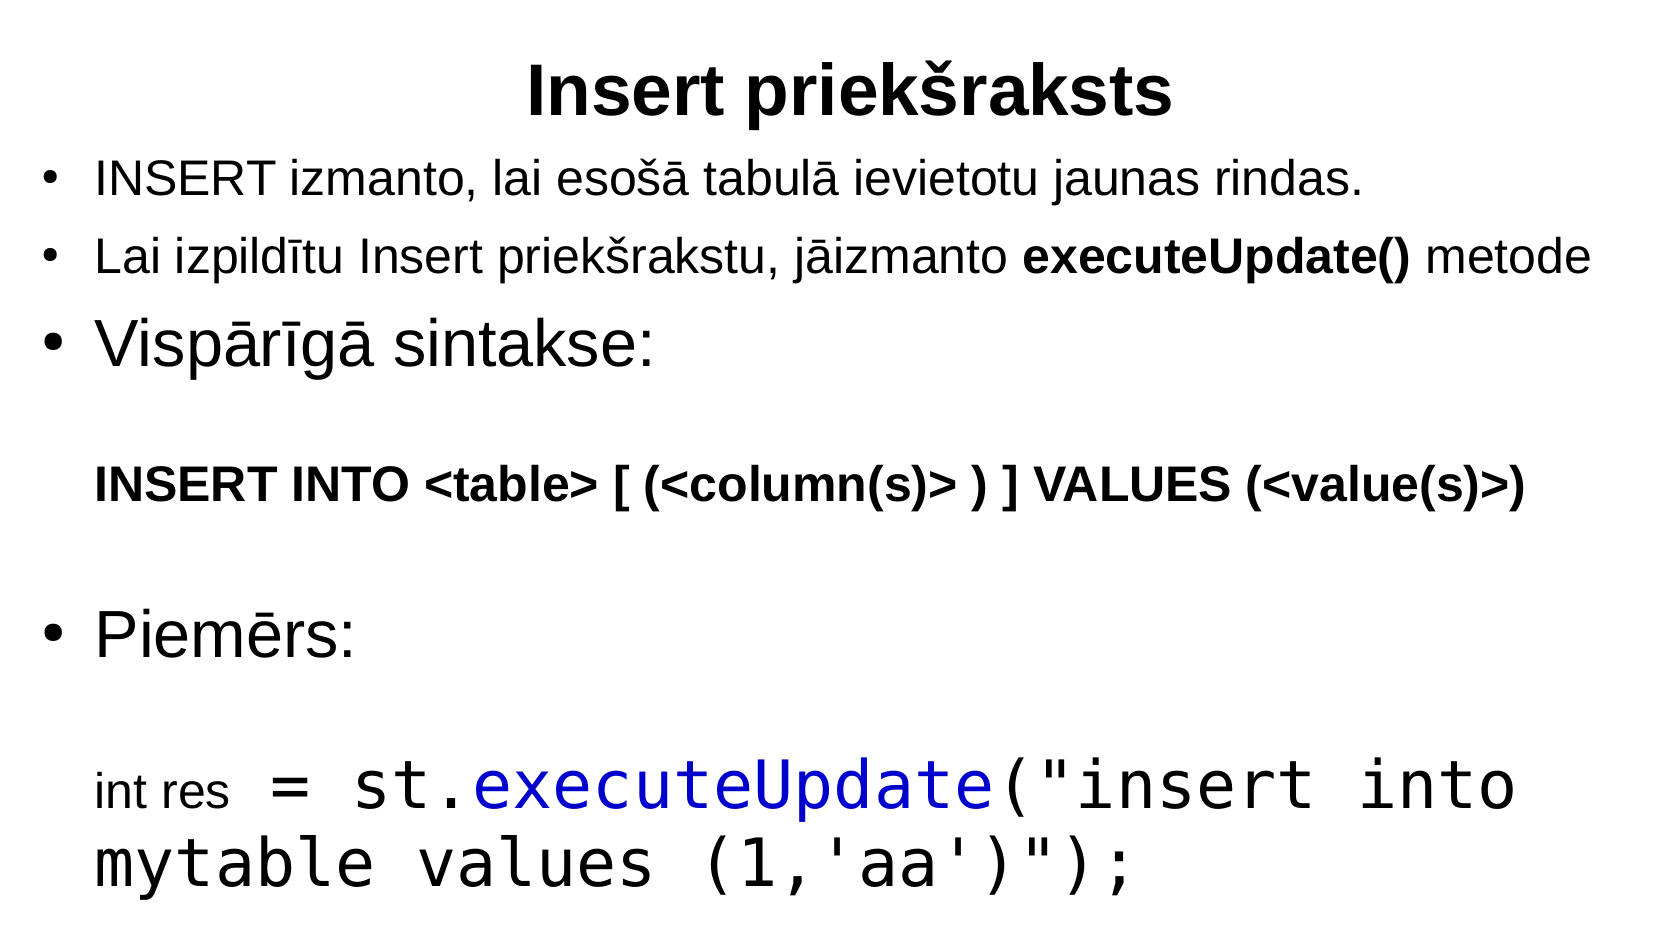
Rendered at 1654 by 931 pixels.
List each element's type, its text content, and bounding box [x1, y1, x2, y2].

list INSERT izmanto, lai esošā tabulā ievietotu jaunas rindas. Lai izpildītu Insert priekšrakstu, jāizmanto executeUpdate() metode Vispārīgā sintakse: INSERT INTO <table> [ (<column(s)> ) ] VALUES (<value(s)>) Piemērs: int res = st.executeUpdate("insert into mytable values (1,'aa')"); [23, 150, 1619, 913]
title Insert priekšraksts [106, 30, 1595, 150]
